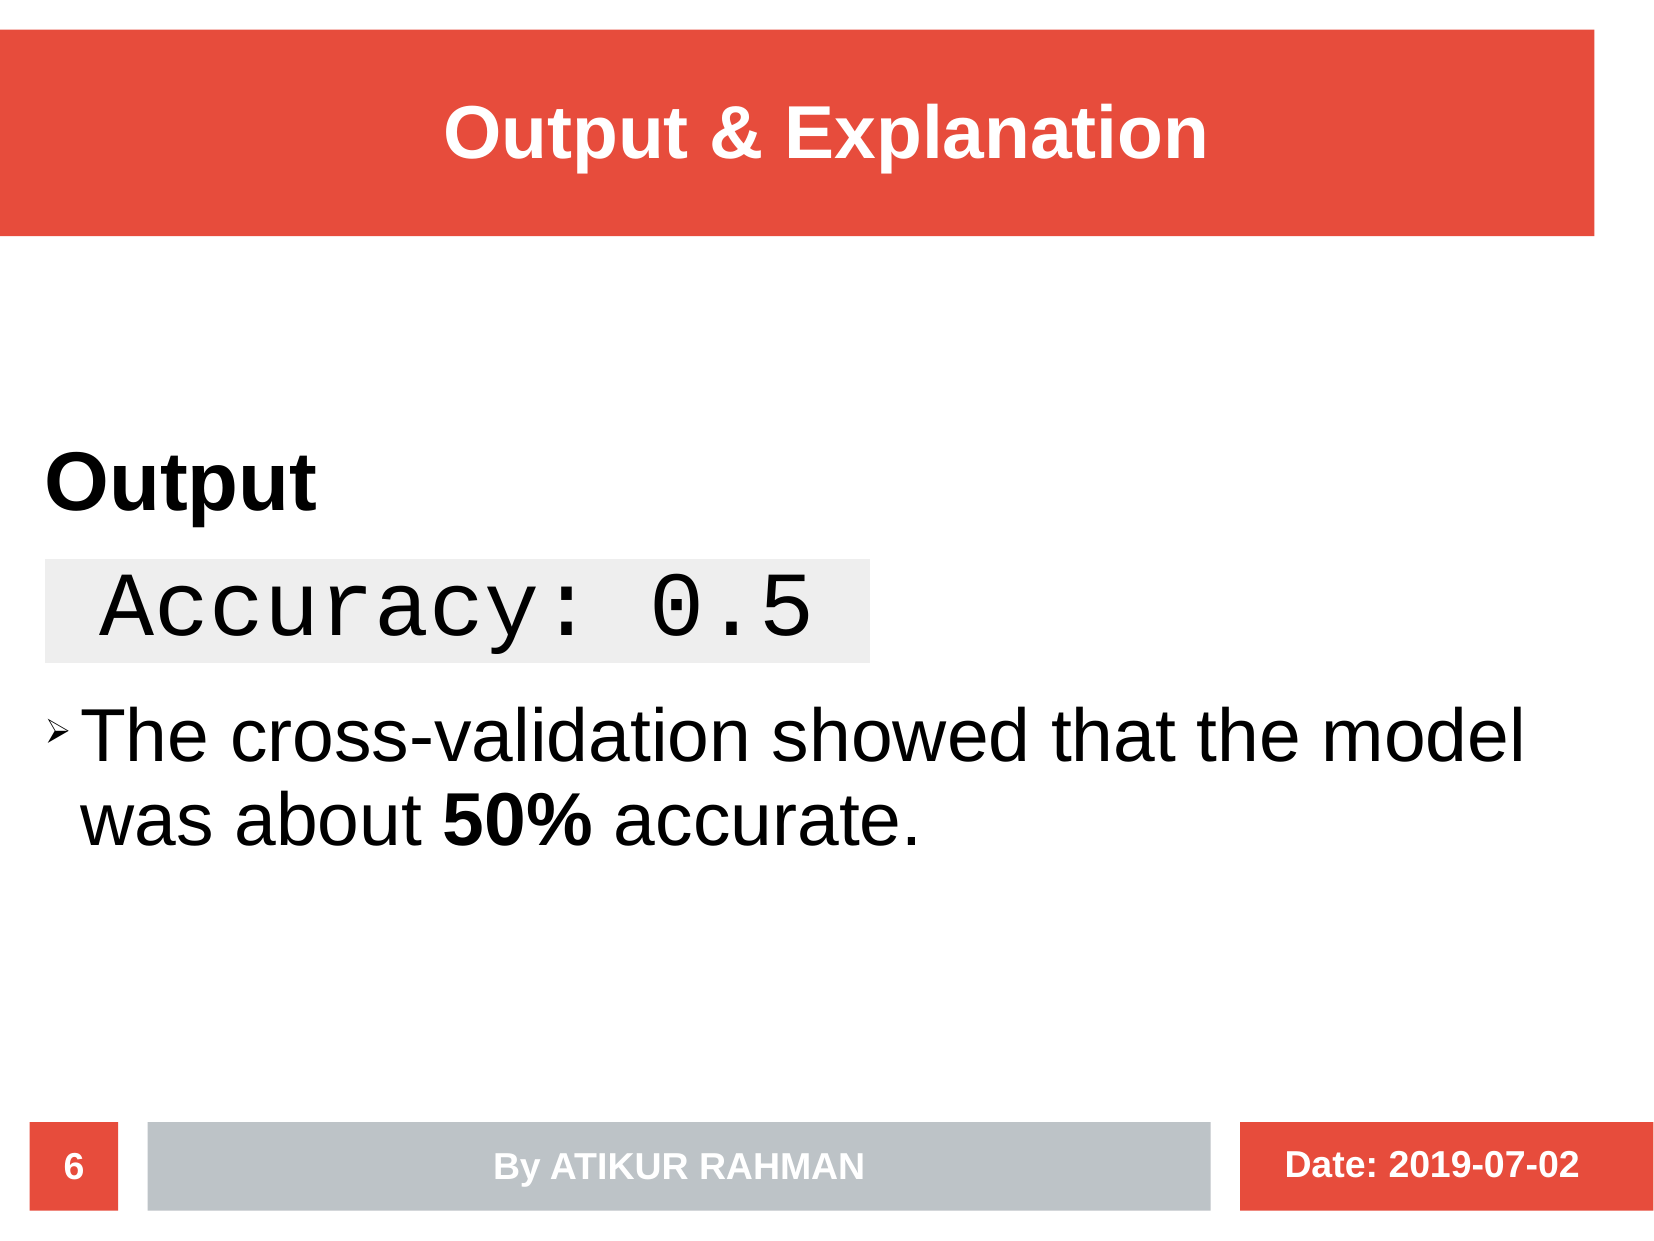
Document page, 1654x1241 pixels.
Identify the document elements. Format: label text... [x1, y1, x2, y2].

text_box Output Accuracy: 0.5 The cross-validation showed that the model was about 50% accurate. [30, 428, 1621, 909]
title Output & Explanation [266, 59, 1388, 207]
